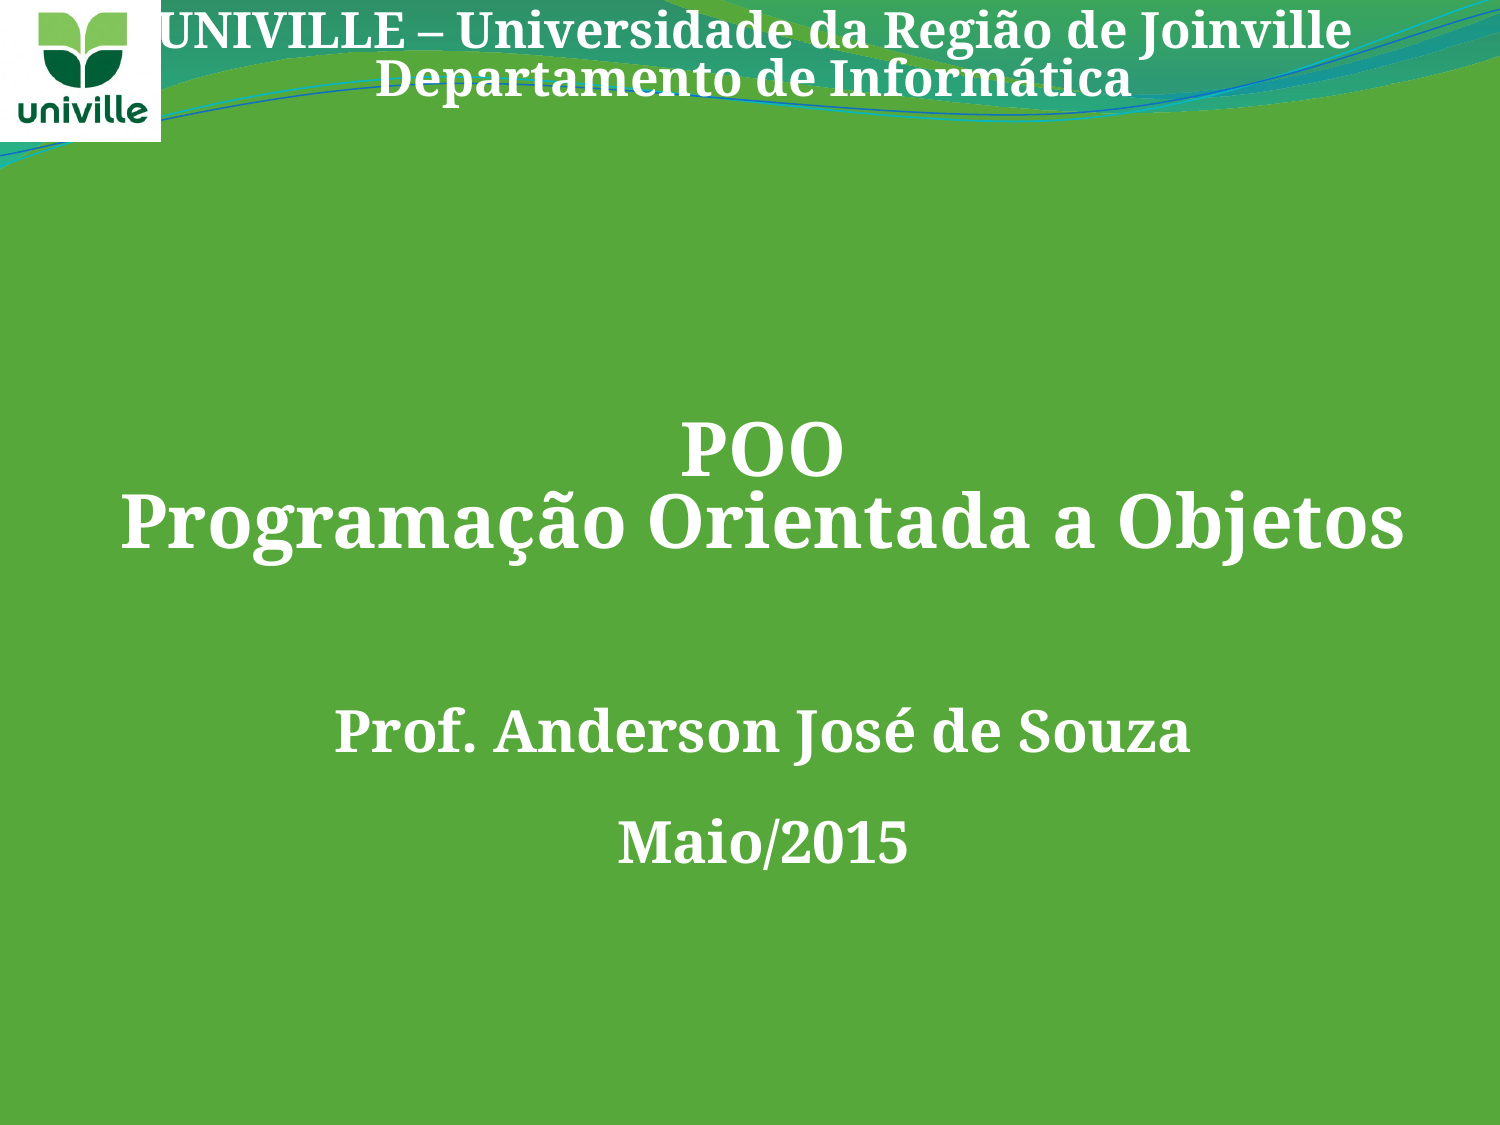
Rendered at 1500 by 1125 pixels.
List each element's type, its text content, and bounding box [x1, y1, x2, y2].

text_box UNIVILLE – Universidade da Região de Joinville Departamento de Informática [161, 2, 1369, 114]
picture [0, 0, 161, 142]
text_box POO Programação Orientada a Objetos Prof. Anderson José de Souza Maio/2015 [105, 321, 1423, 883]
